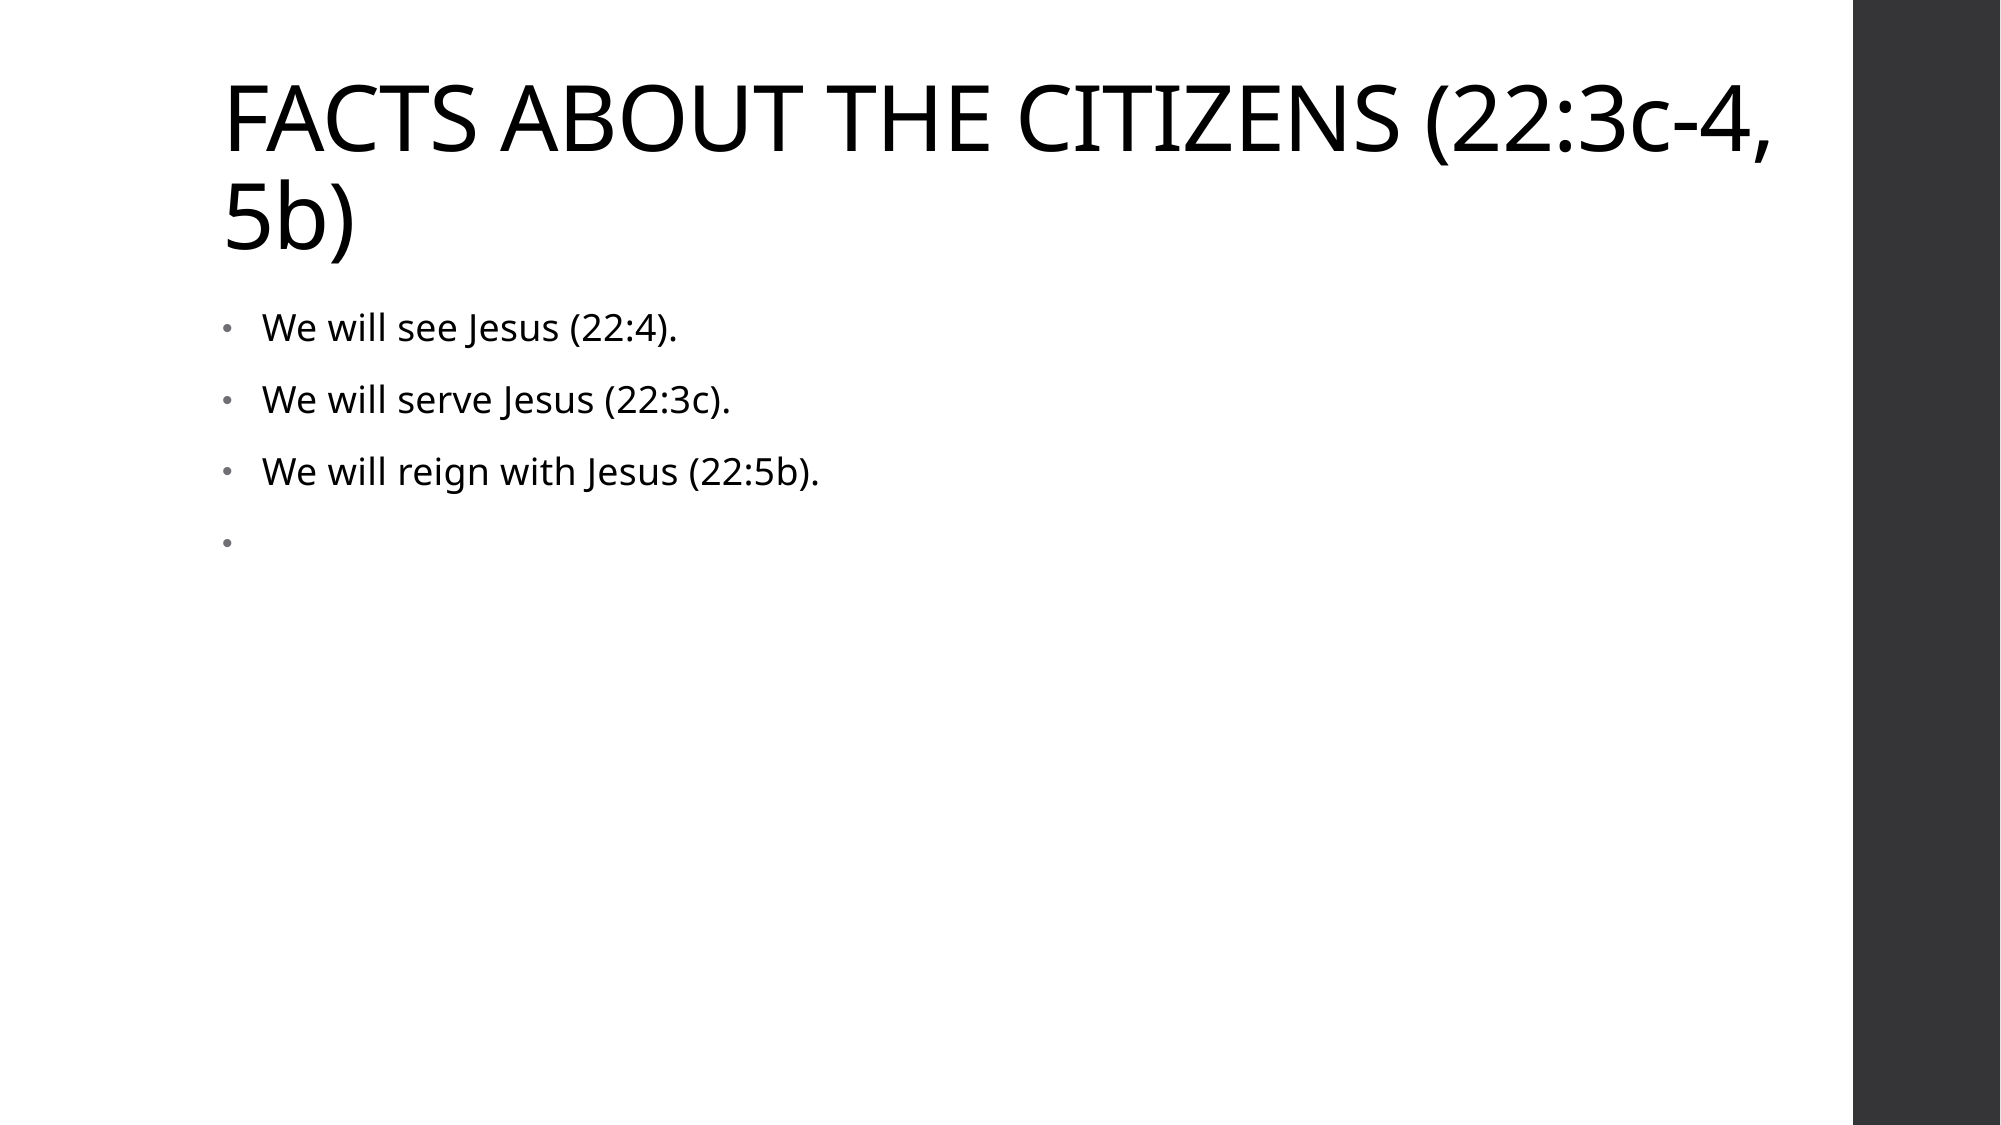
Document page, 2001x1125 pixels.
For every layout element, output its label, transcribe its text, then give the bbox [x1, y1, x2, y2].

list We will see Jesus (22:4). We will serve Jesus (22:3c). We will reign with Jesus (22:5b). [206, 299, 1617, 1014]
title FACTS ABOUT THE CITIZENS (22:3c-4, 5b) [206, 60, 1797, 278]
